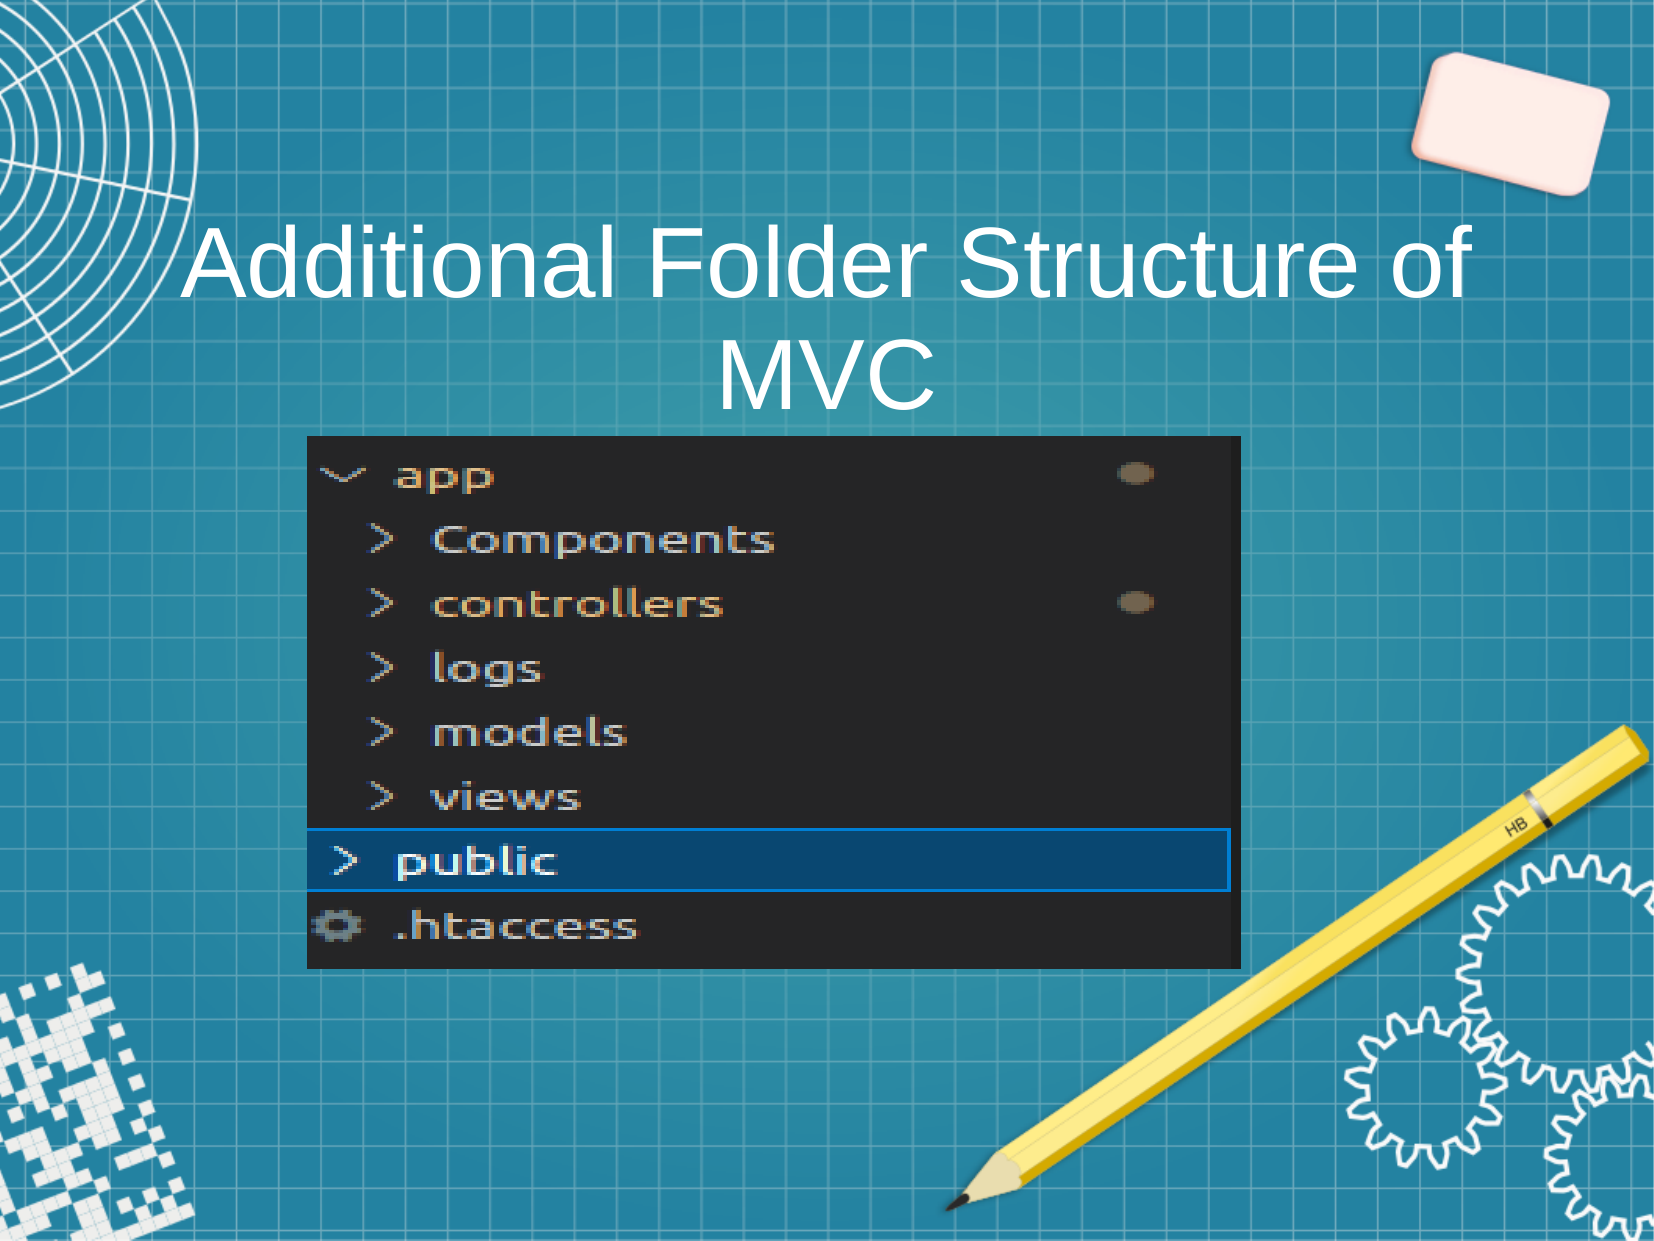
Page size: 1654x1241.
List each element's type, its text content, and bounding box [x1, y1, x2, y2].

title Additional Folder Structure of MVC [82, 177, 1571, 461]
picture [0, 0, 1654, 1241]
